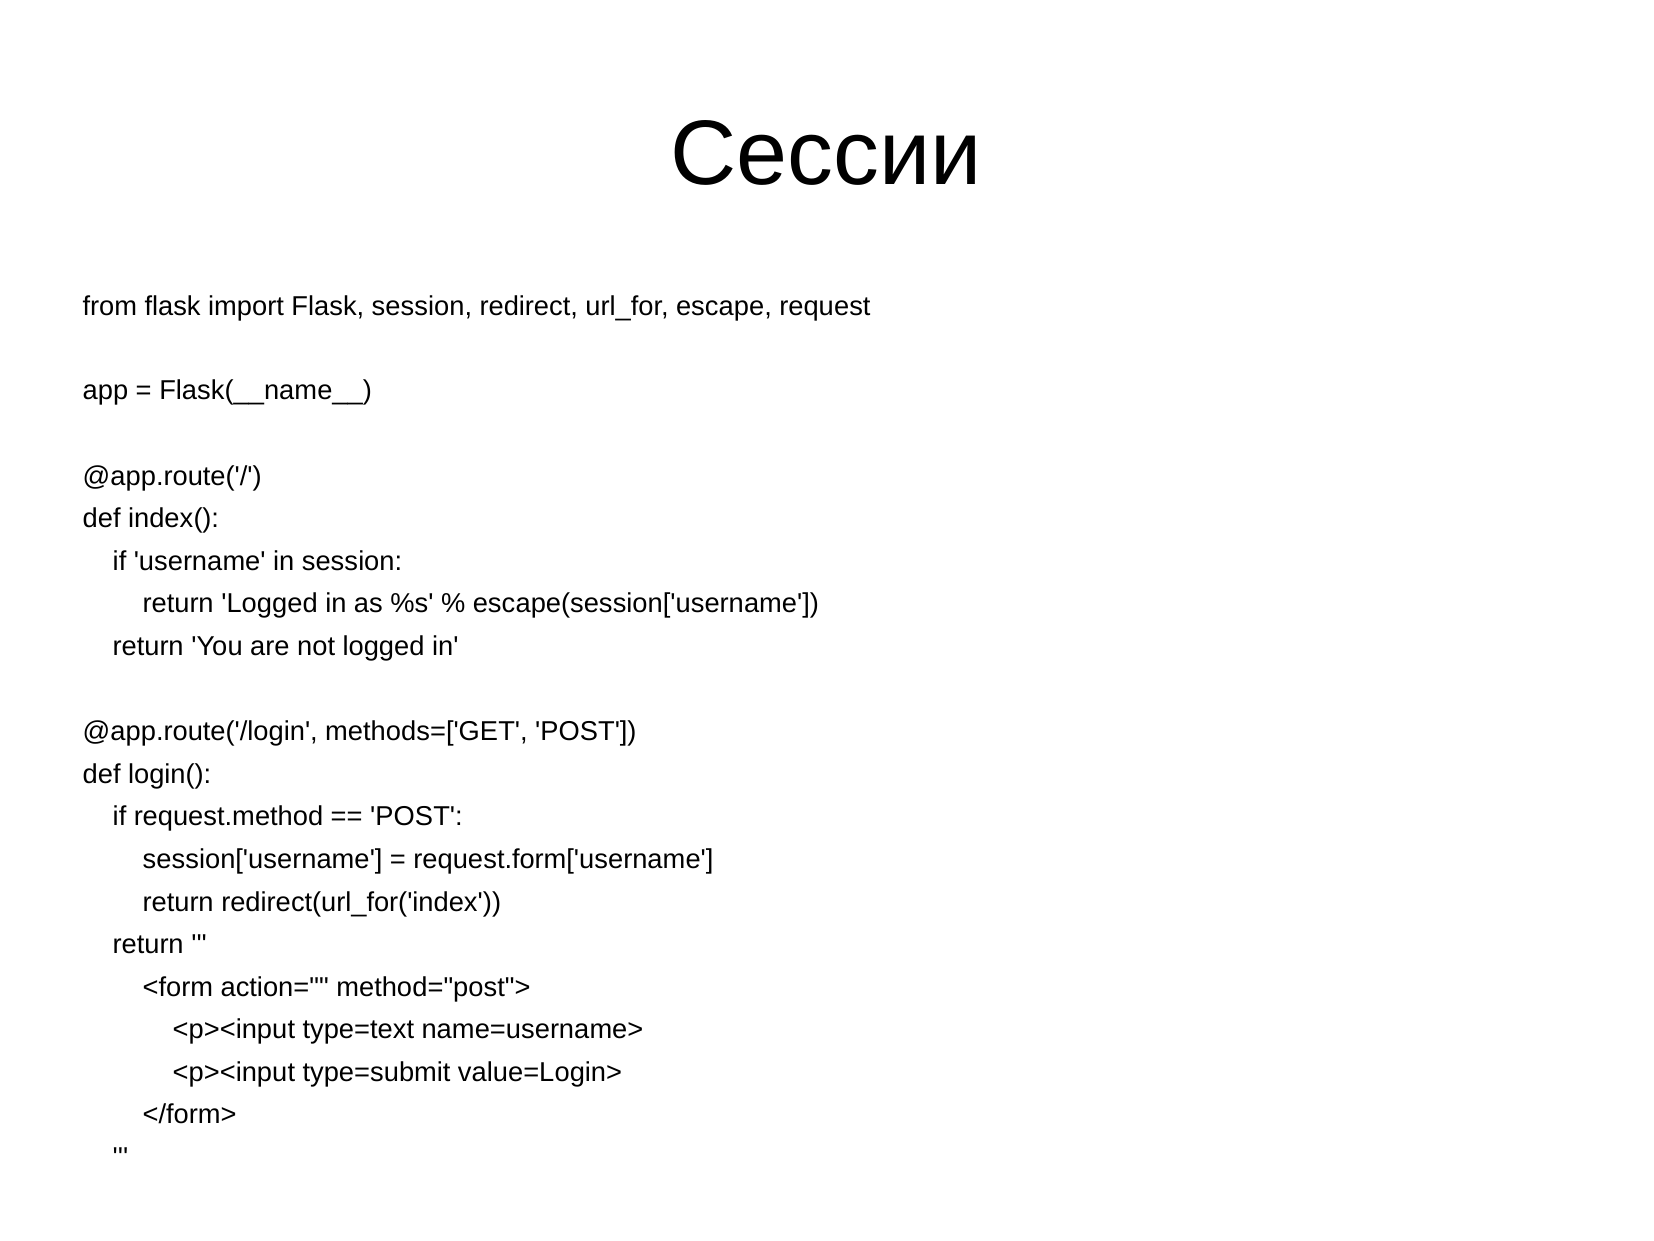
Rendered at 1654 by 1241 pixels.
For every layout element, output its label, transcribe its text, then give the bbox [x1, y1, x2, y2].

list from flask import Flask, session, redirect, url_for, escape, request app = Flask(__name__) @app.route('/') def index(): if 'username' in session: return 'Logged in as %s' % escape(session['username']) return 'You are not logged in' @app.route('/login', methods=['GET', 'POST']) def login(): if request.method == 'POST': session['username'] = request.form['username'] return redirect(url_for('index')) return ''' <form action="" method="post"> <p><input type=text name=username> <p><input type=submit value=Login> </form> ''' [82, 290, 1571, 1182]
title Сессии [82, 49, 1571, 257]
